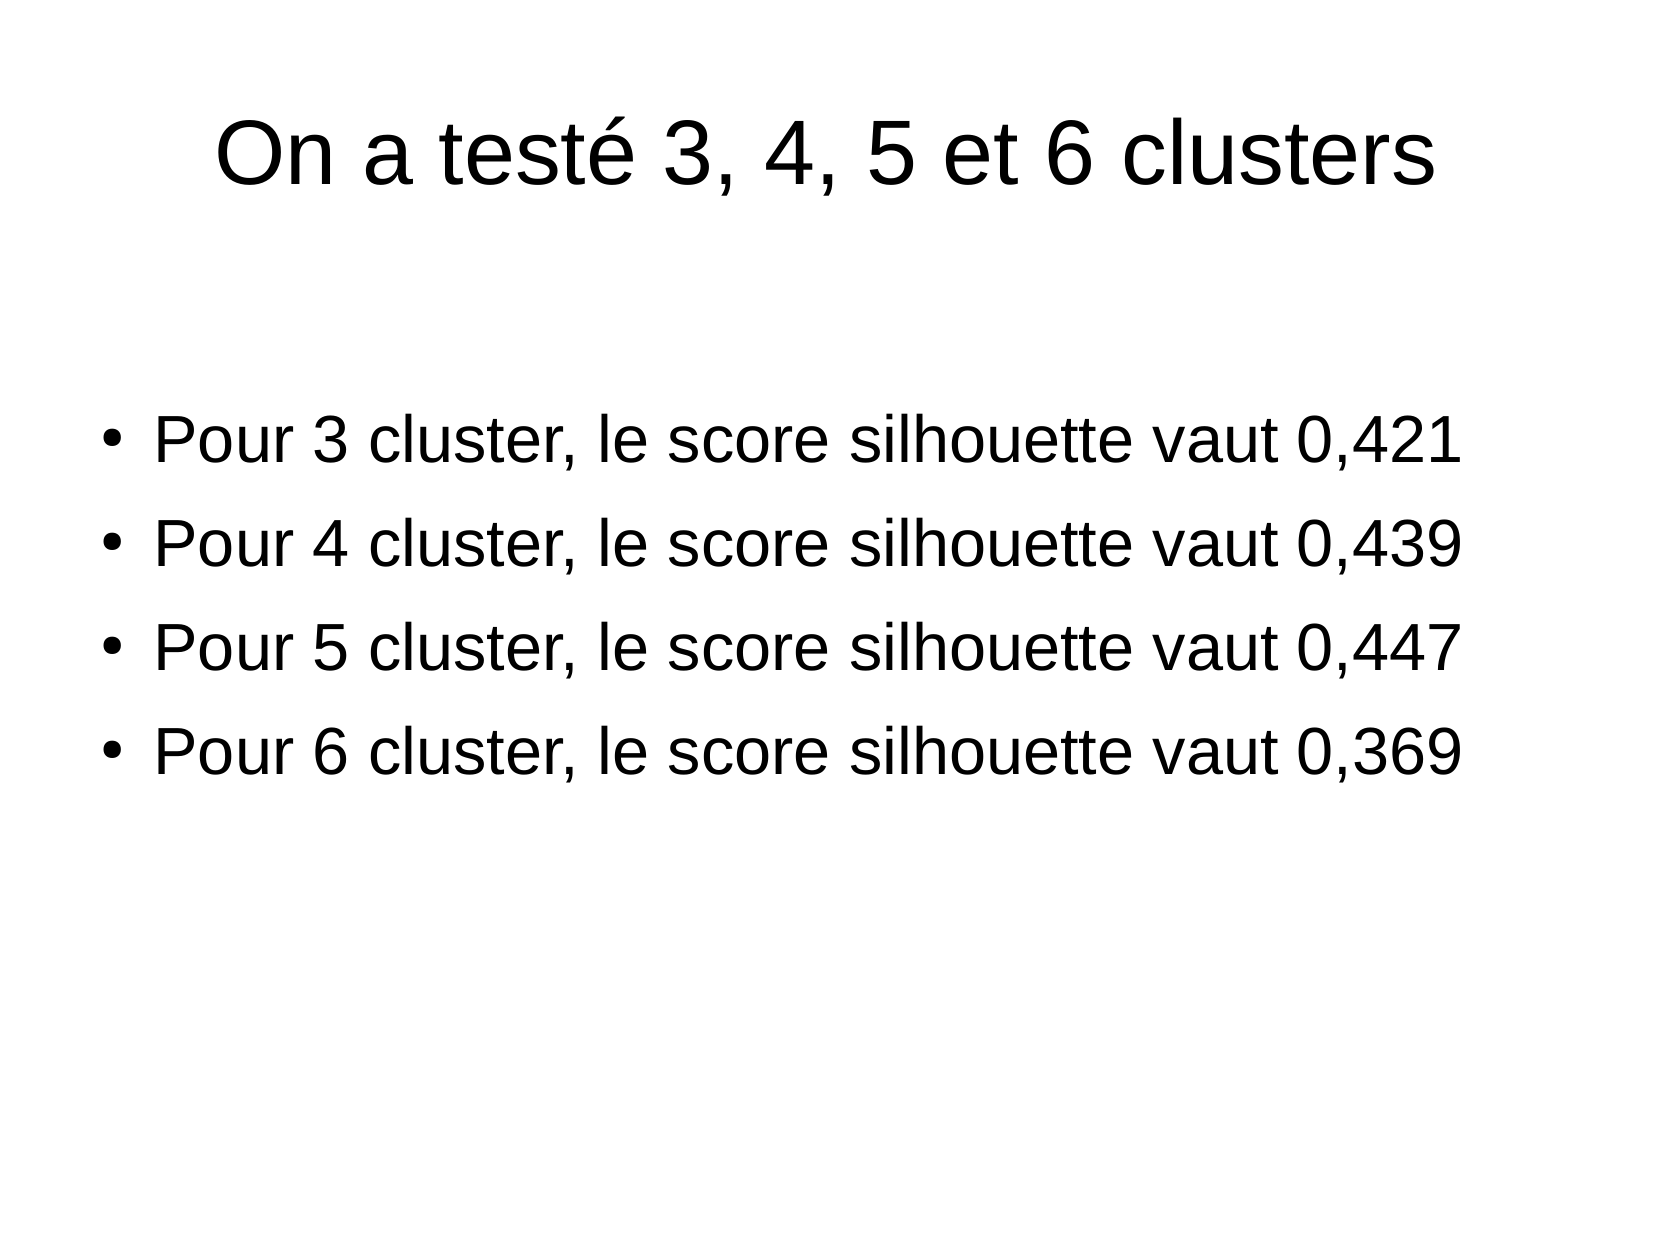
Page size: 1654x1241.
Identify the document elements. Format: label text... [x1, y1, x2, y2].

title On a testé 3, 4, 5 et 6 clusters [82, 49, 1571, 257]
list Pour 3 cluster, le score silhouette vaut 0,421 Pour 4 cluster, le score silhouette vaut 0,439 Pour 5 cluster, le score silhouette vaut 0,447 Pour 6 cluster, le score silhouette vaut 0,369 [82, 401, 1571, 1109]
